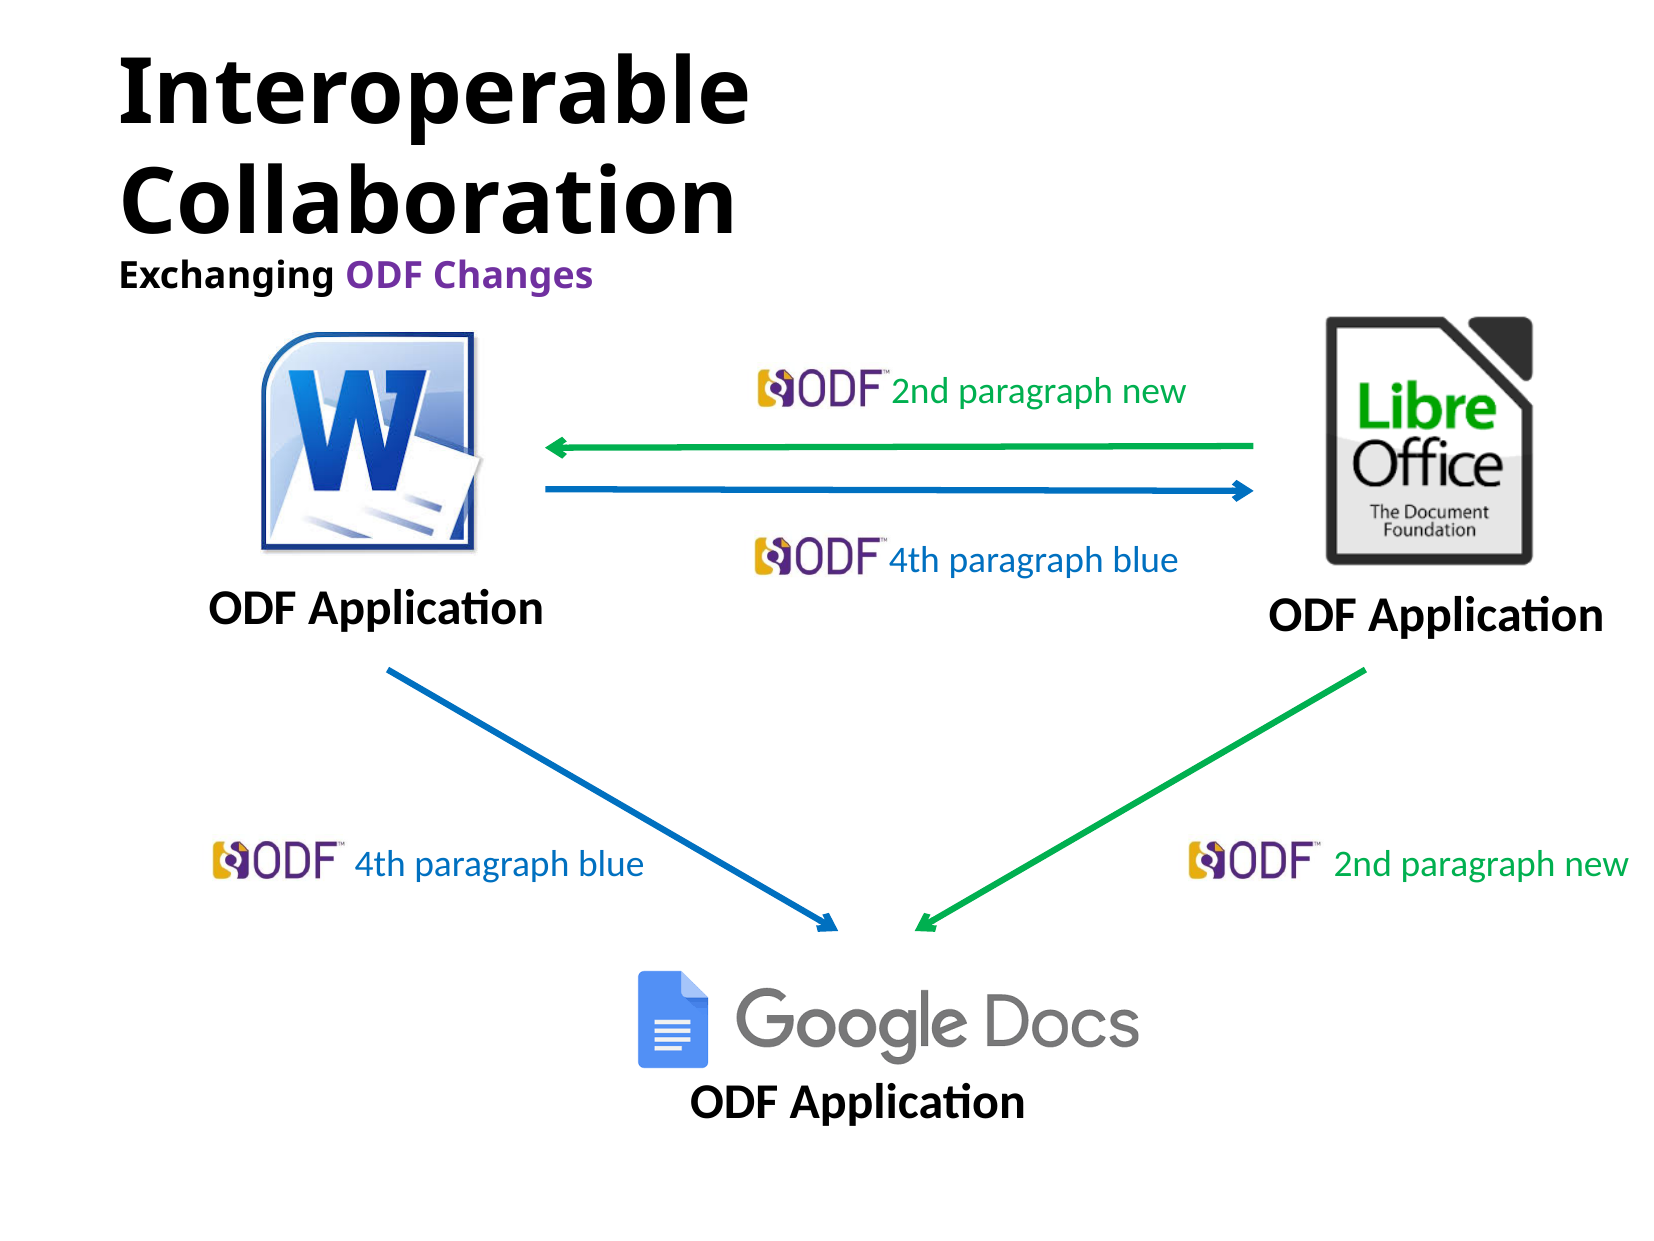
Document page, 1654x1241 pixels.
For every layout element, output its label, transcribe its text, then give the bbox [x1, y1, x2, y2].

text_box 2nd paragraph new [777, 346, 1297, 422]
picture [1297, 309, 1561, 572]
text_box ODF Application [1253, 574, 1645, 650]
text_box 4th paragraph blue [232, 819, 684, 895]
picture [735, 511, 911, 606]
picture [738, 343, 913, 438]
text_box ODF Application [193, 567, 615, 643]
text_box 4th paragraph blue [775, 514, 1209, 590]
text_box Interoperable Collaboration Exchanging ODF Changes [118, 75, 1359, 253]
picture [1169, 815, 1344, 910]
text_box 2nd paragraph new [1208, 819, 1654, 895]
picture [193, 815, 368, 910]
picture [637, 970, 1139, 1069]
text_box ODF Application [675, 1060, 1097, 1136]
picture [260, 330, 487, 557]
